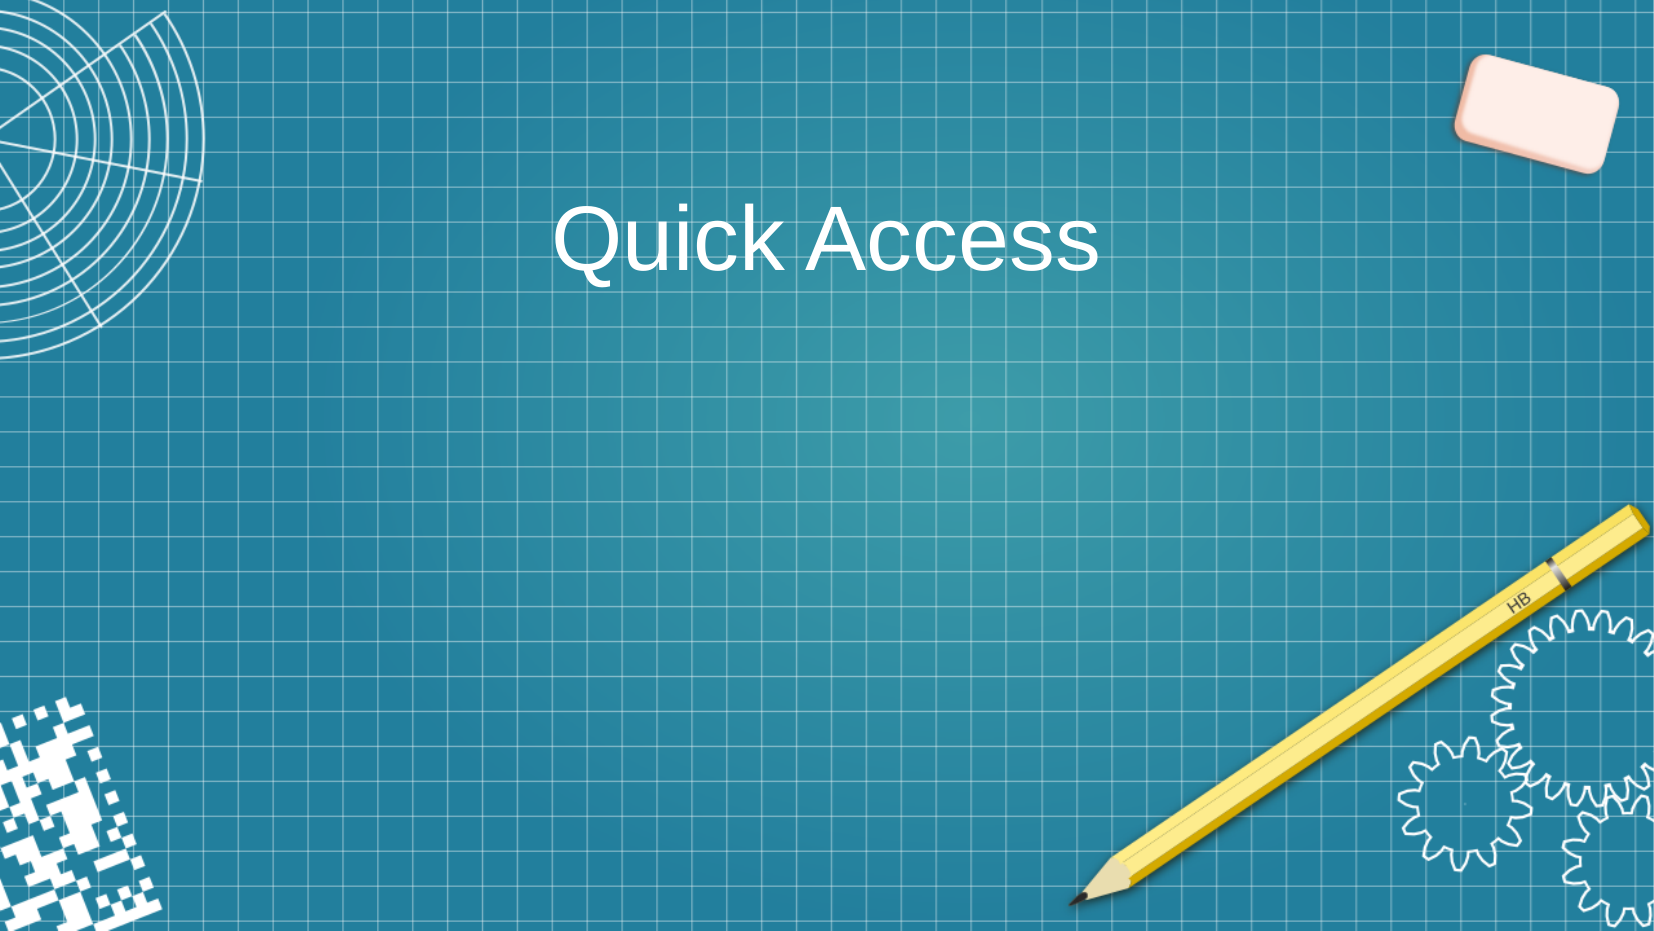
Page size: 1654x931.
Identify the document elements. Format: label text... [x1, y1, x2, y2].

title Quick Access [82, 132, 1571, 346]
picture [0, 0, 1654, 931]
